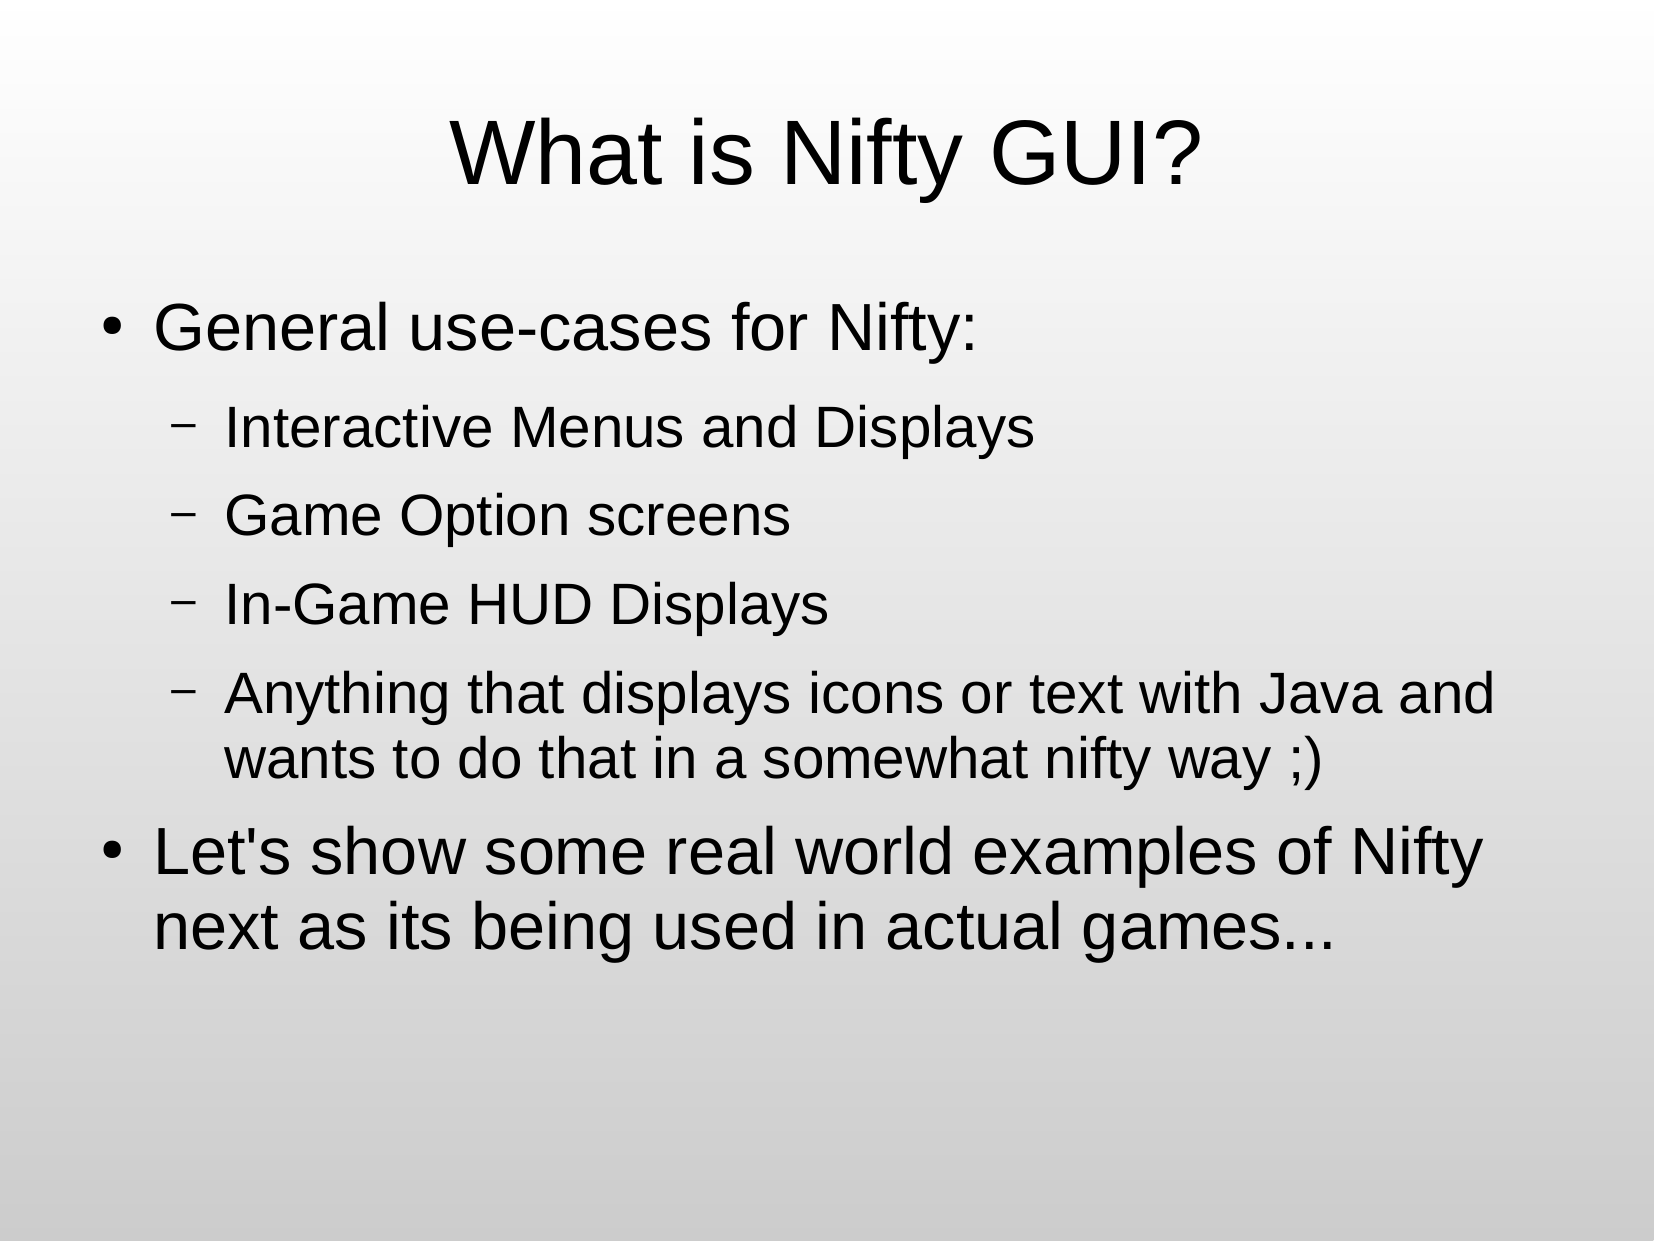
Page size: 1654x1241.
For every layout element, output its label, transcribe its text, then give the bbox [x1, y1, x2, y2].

list General use-cases for Nifty: Interactive Menus and Displays Game Option screens In-Game HUD Displays Anything that displays icons or text with Java and wants to do that in a somewhat nifty way ;) Let's show some real world examples of Nifty next as its being used in actual games... [82, 290, 1571, 1109]
title What is Nifty GUI? [82, 49, 1571, 257]
